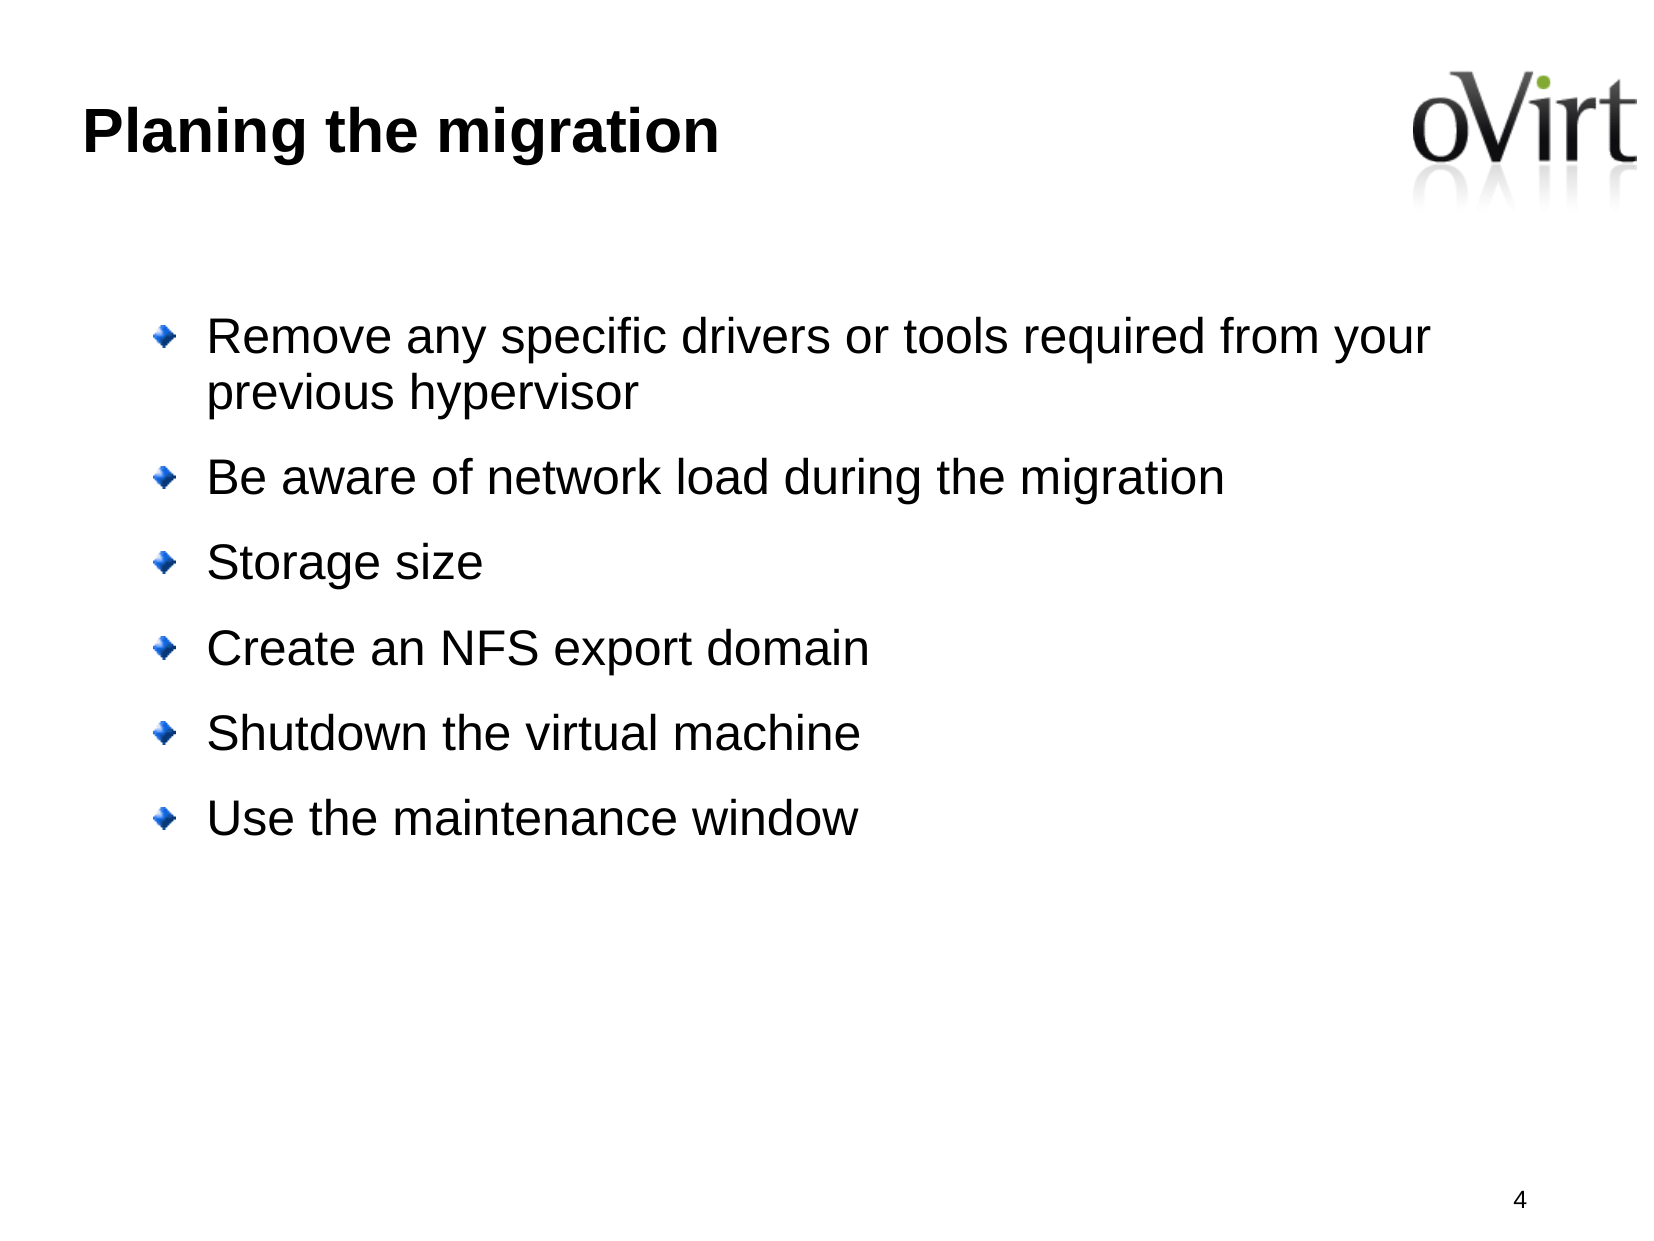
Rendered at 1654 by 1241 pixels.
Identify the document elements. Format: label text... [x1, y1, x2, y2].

picture [1413, 63, 1637, 212]
title Planing the migration [82, 37, 1303, 226]
list Remove any specific drivers or tools required from your previous hypervisor Be aware of network load during the migration Storage size Create an NFS export domain Shutdown the virtual machine Use the maintenance window [135, 308, 1606, 1102]
